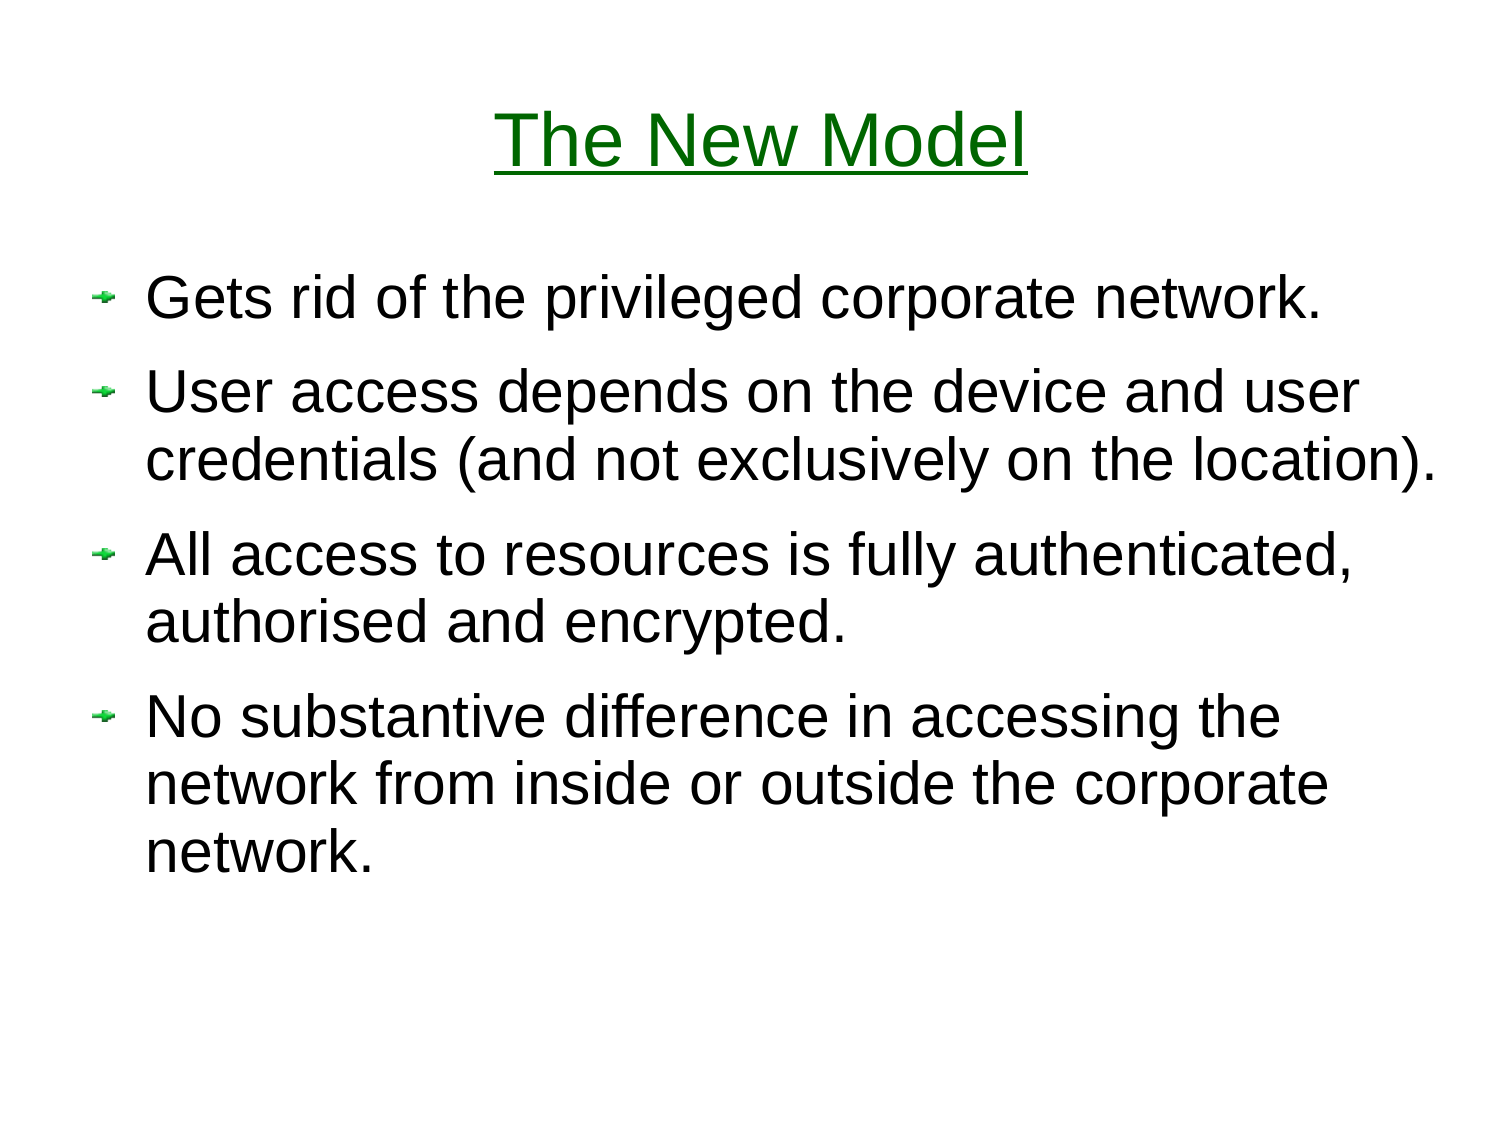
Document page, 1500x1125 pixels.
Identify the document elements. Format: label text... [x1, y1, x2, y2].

list Gets rid of the privileged corporate network. User access depends on the device and user credentials (and not exclusively on the location). All access to resources is fully authenticated, authorised and encrypted. No substantive difference in accessing the network from inside or outside the corporate network. [75, 263, 1447, 997]
title The New Model [75, 44, 1447, 236]
